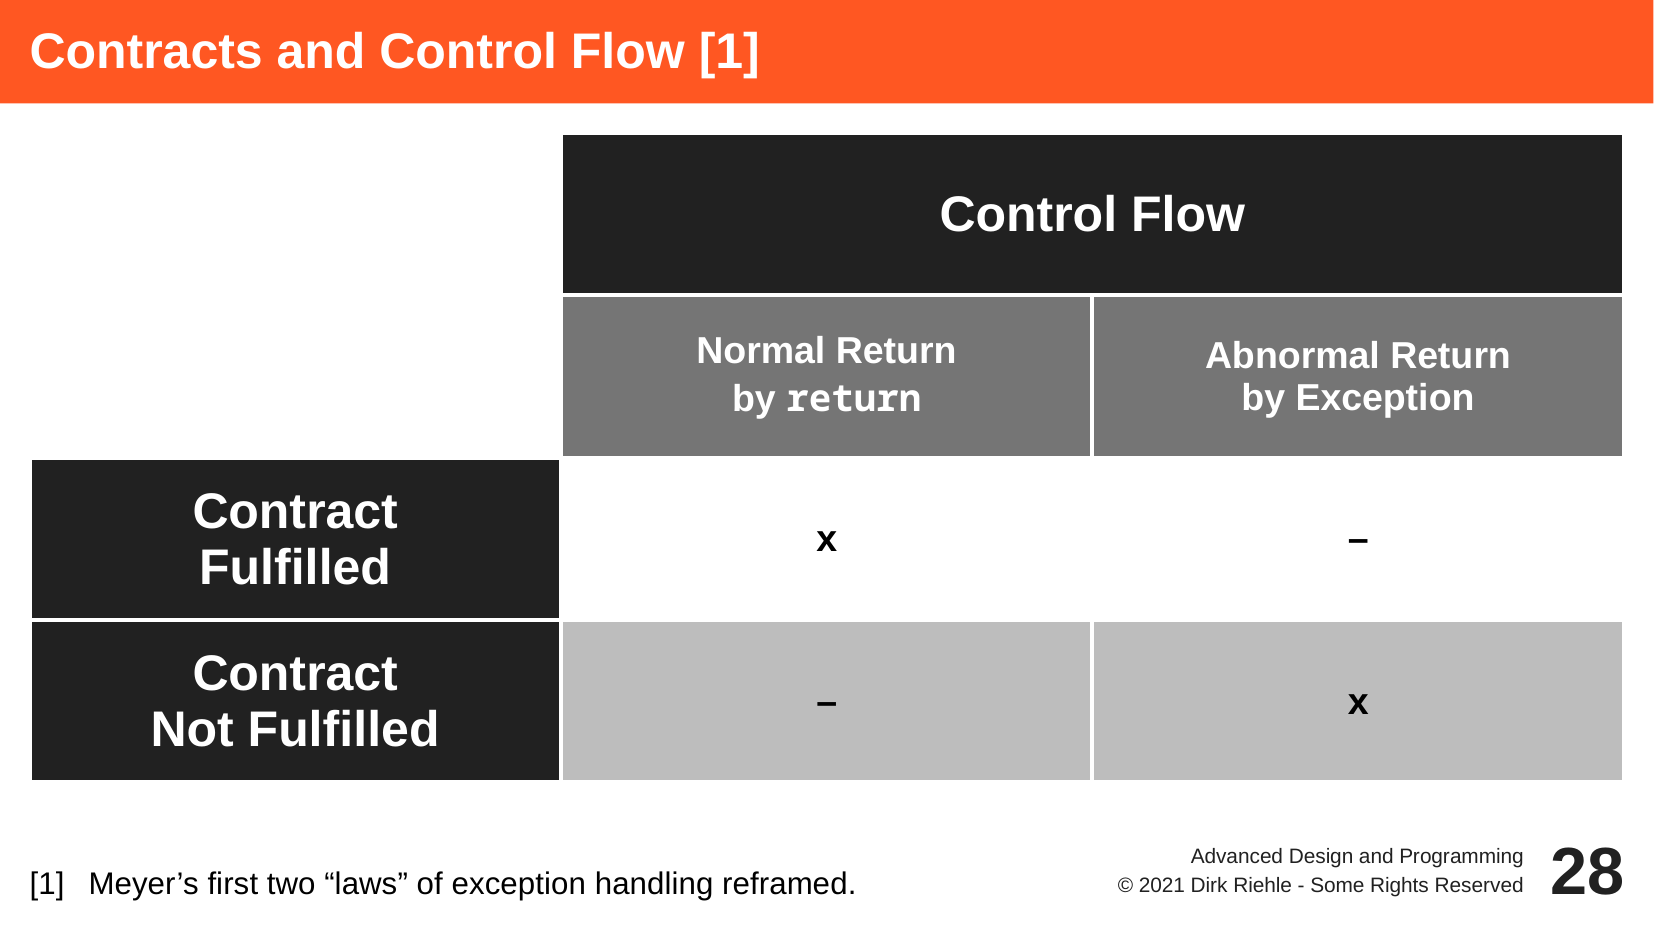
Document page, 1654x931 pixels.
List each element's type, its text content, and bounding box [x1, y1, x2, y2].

table_cell x [563, 460, 1090, 618]
table_header Control Flow [563, 135, 1622, 293]
table_cell – [563, 622, 1090, 693]
table_header [32, 135, 559, 293]
table_cell – [1094, 460, 1622, 618]
table_cell x [1094, 622, 1622, 780]
title Contracts and Control Flow [1] [0, 0, 1654, 104]
table_cell Abnormal Return by Exception [1094, 297, 1622, 456]
table_cell [32, 297, 559, 456]
table_cell Contract Fulfilled [32, 460, 559, 618]
table_cell Contract Not Fulfilled [32, 622, 559, 693]
text_box [1] Meyer’s first two “laws” of exception handling reframed. [0, 693, 1182, 931]
table_cell Normal Return by return [563, 297, 1090, 456]
